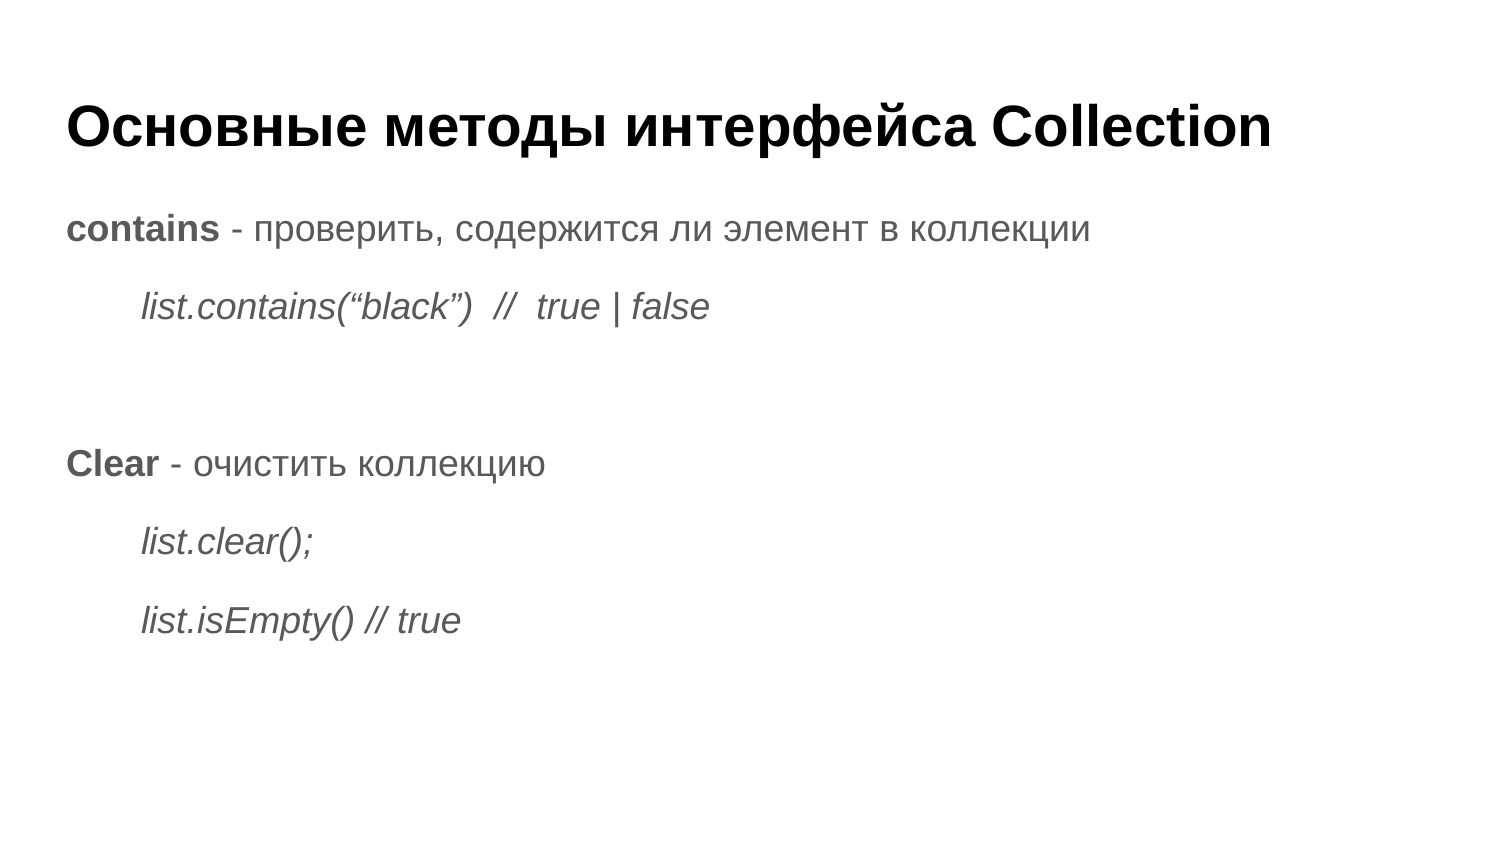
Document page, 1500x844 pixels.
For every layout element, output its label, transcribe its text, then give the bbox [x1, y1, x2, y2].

title Основные методы интерфейса Collection [51, 72, 1449, 167]
list contains - проверить, содержится ли элемент в коллекции list.contains(“black”) // true | false Clear - очистить коллекцию list.clear(); list.isEmpty() // true [51, 189, 1449, 750]
